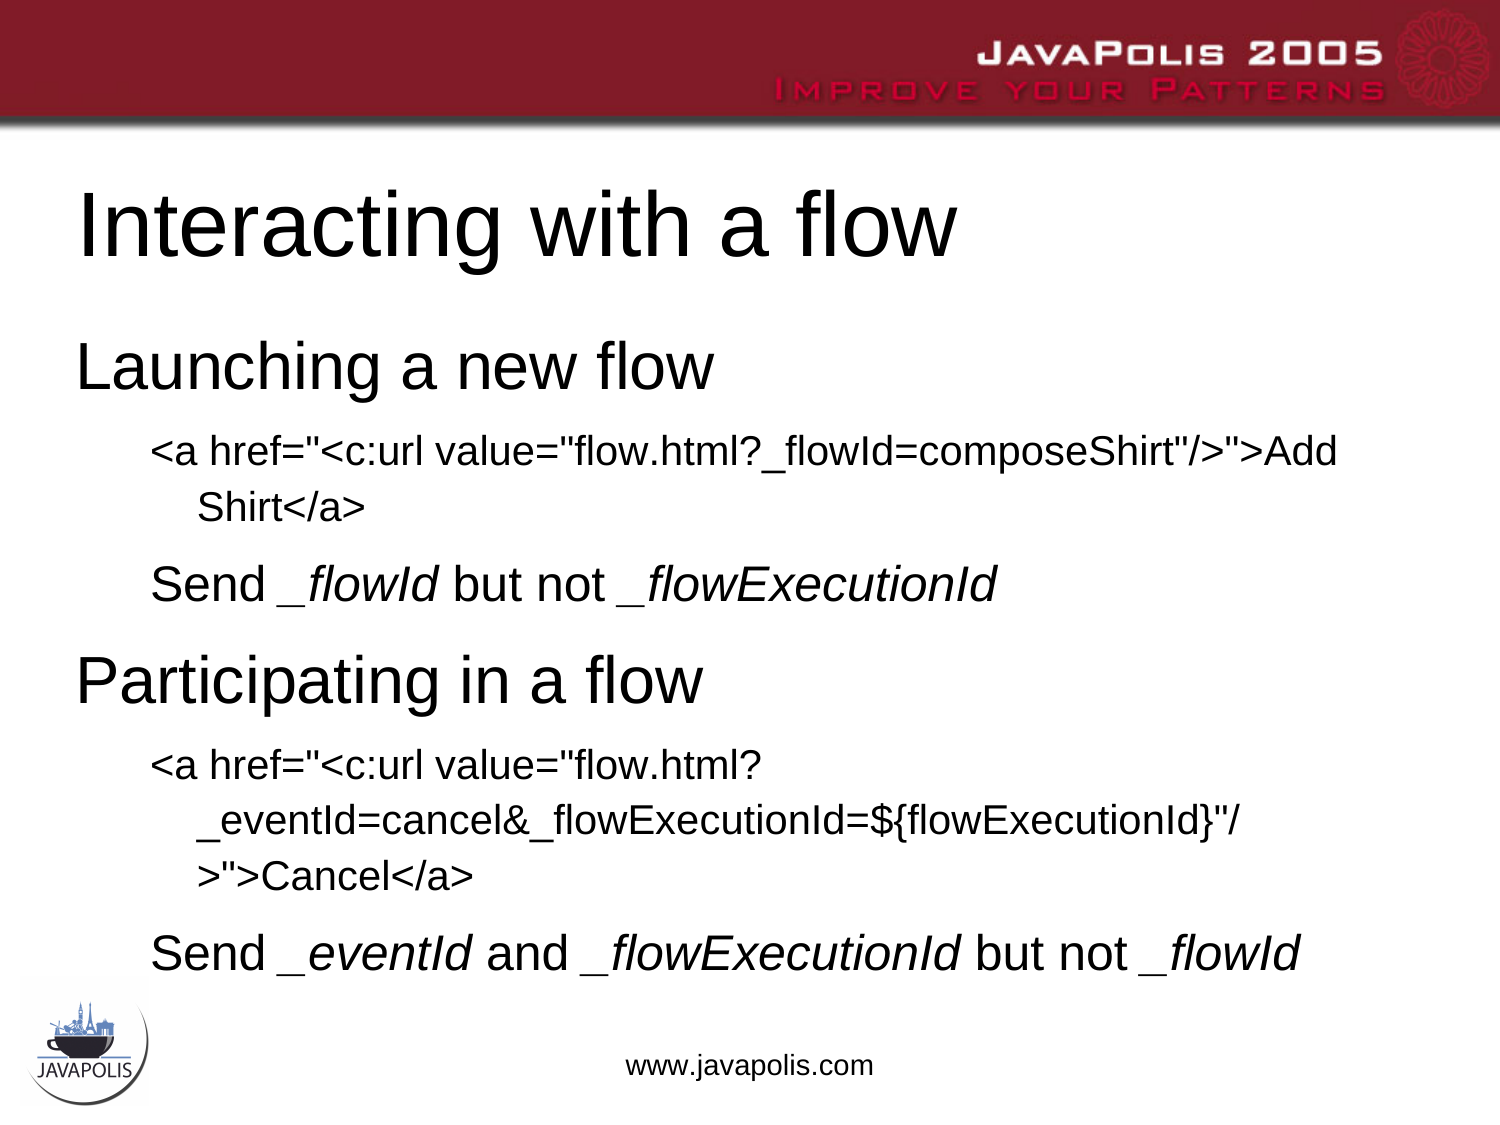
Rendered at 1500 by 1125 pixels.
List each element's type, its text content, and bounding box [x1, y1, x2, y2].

title Interacting with a flow [76, 148, 1424, 279]
picture [0, 0, 1500, 140]
picture [20, 976, 149, 1106]
list Launching a new flow <a href="<c:url value="flow.html?_flowId=composeShirt"/>">Add Shirt</a> Send _flowId but not _flowExecutionId Participating in a flow <a href="<c:url value="flow.html?_eventId=cancel&_flowExecutionId=${flowExecutionId}"/>">Cancel</a> Send _eventId and _flowExecutionId but not _flowId [75, 314, 1426, 1012]
